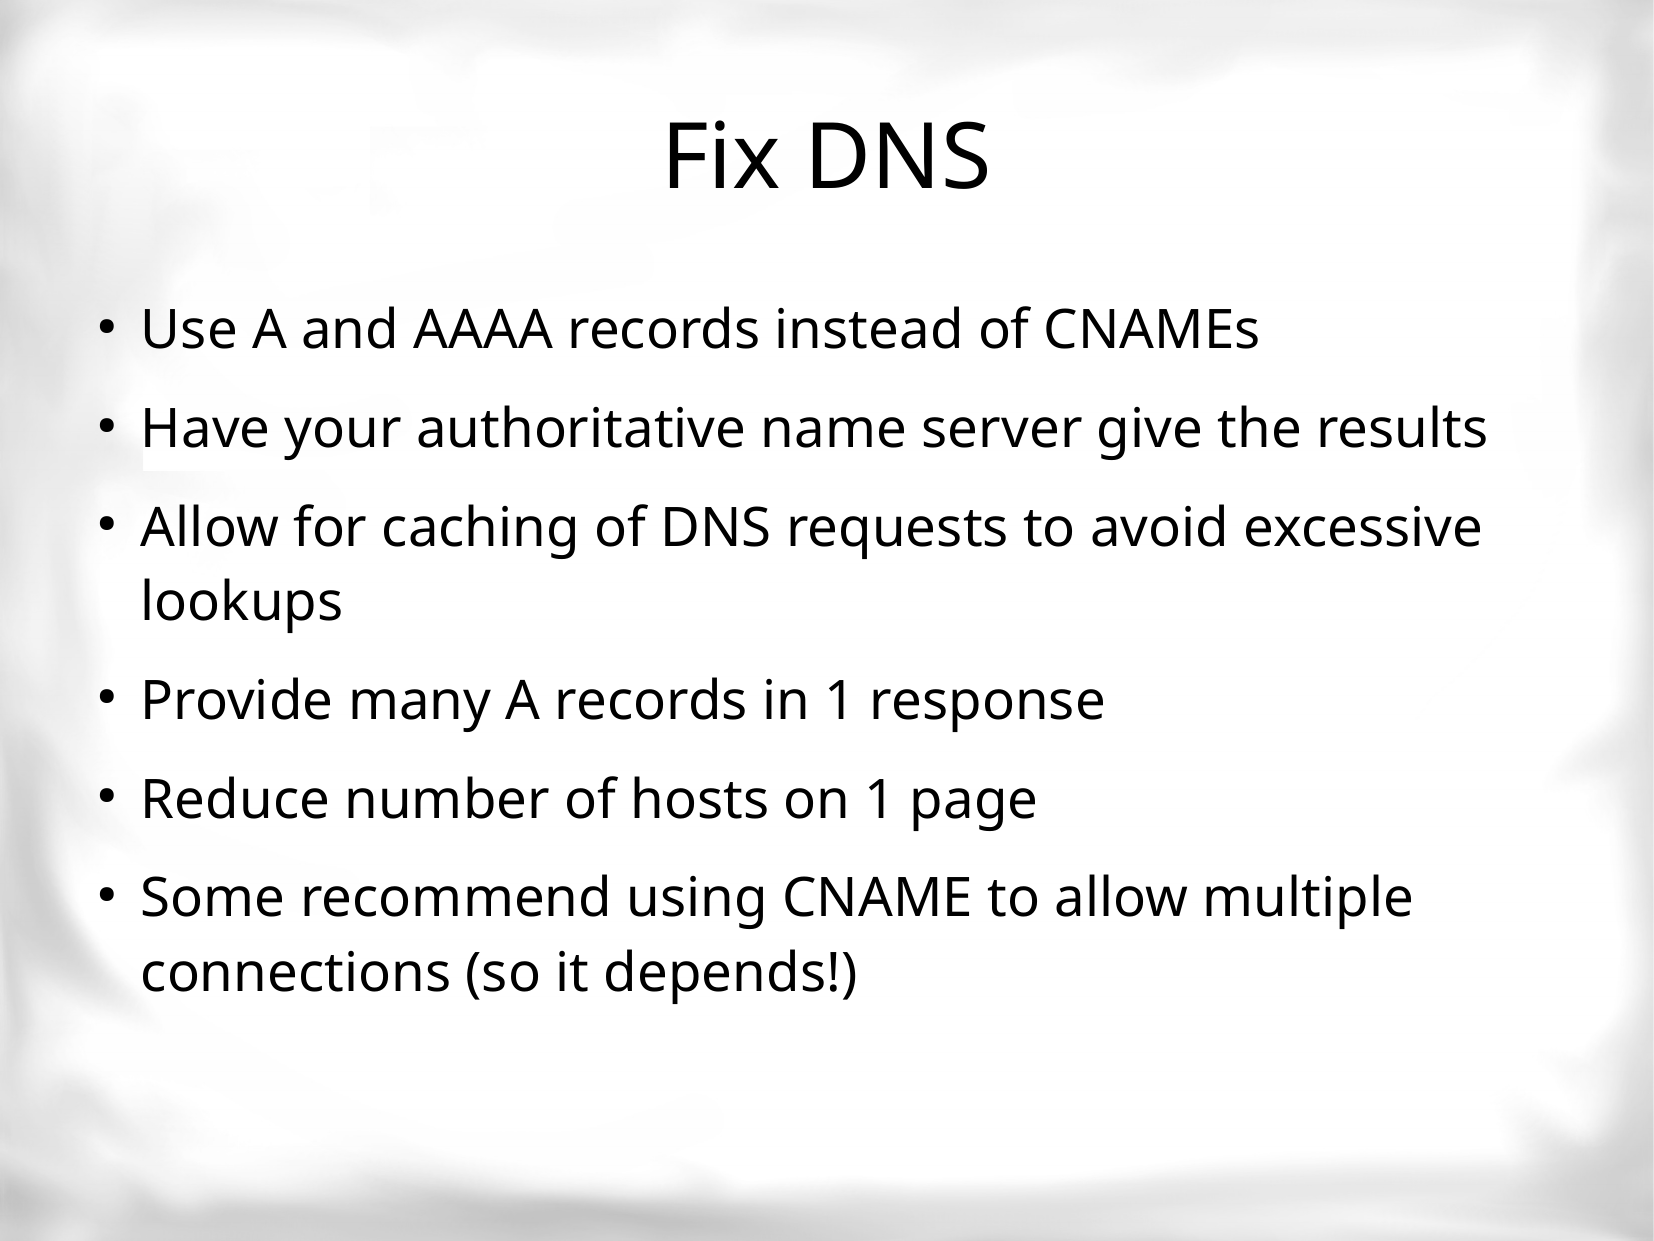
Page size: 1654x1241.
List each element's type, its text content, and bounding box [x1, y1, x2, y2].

picture [0, 0, 1654, 1241]
list Use A and AAAA records instead of CNAMEs Have your authoritative name server give the results Allow for caching of DNS requests to avoid excessive lookups Provide many A records in 1 response Reduce number of hosts on 1 page Some recommend using CNAME to allow multiple connections (so it depends!) [82, 290, 1571, 1010]
title Fix DNS [82, 49, 1571, 257]
